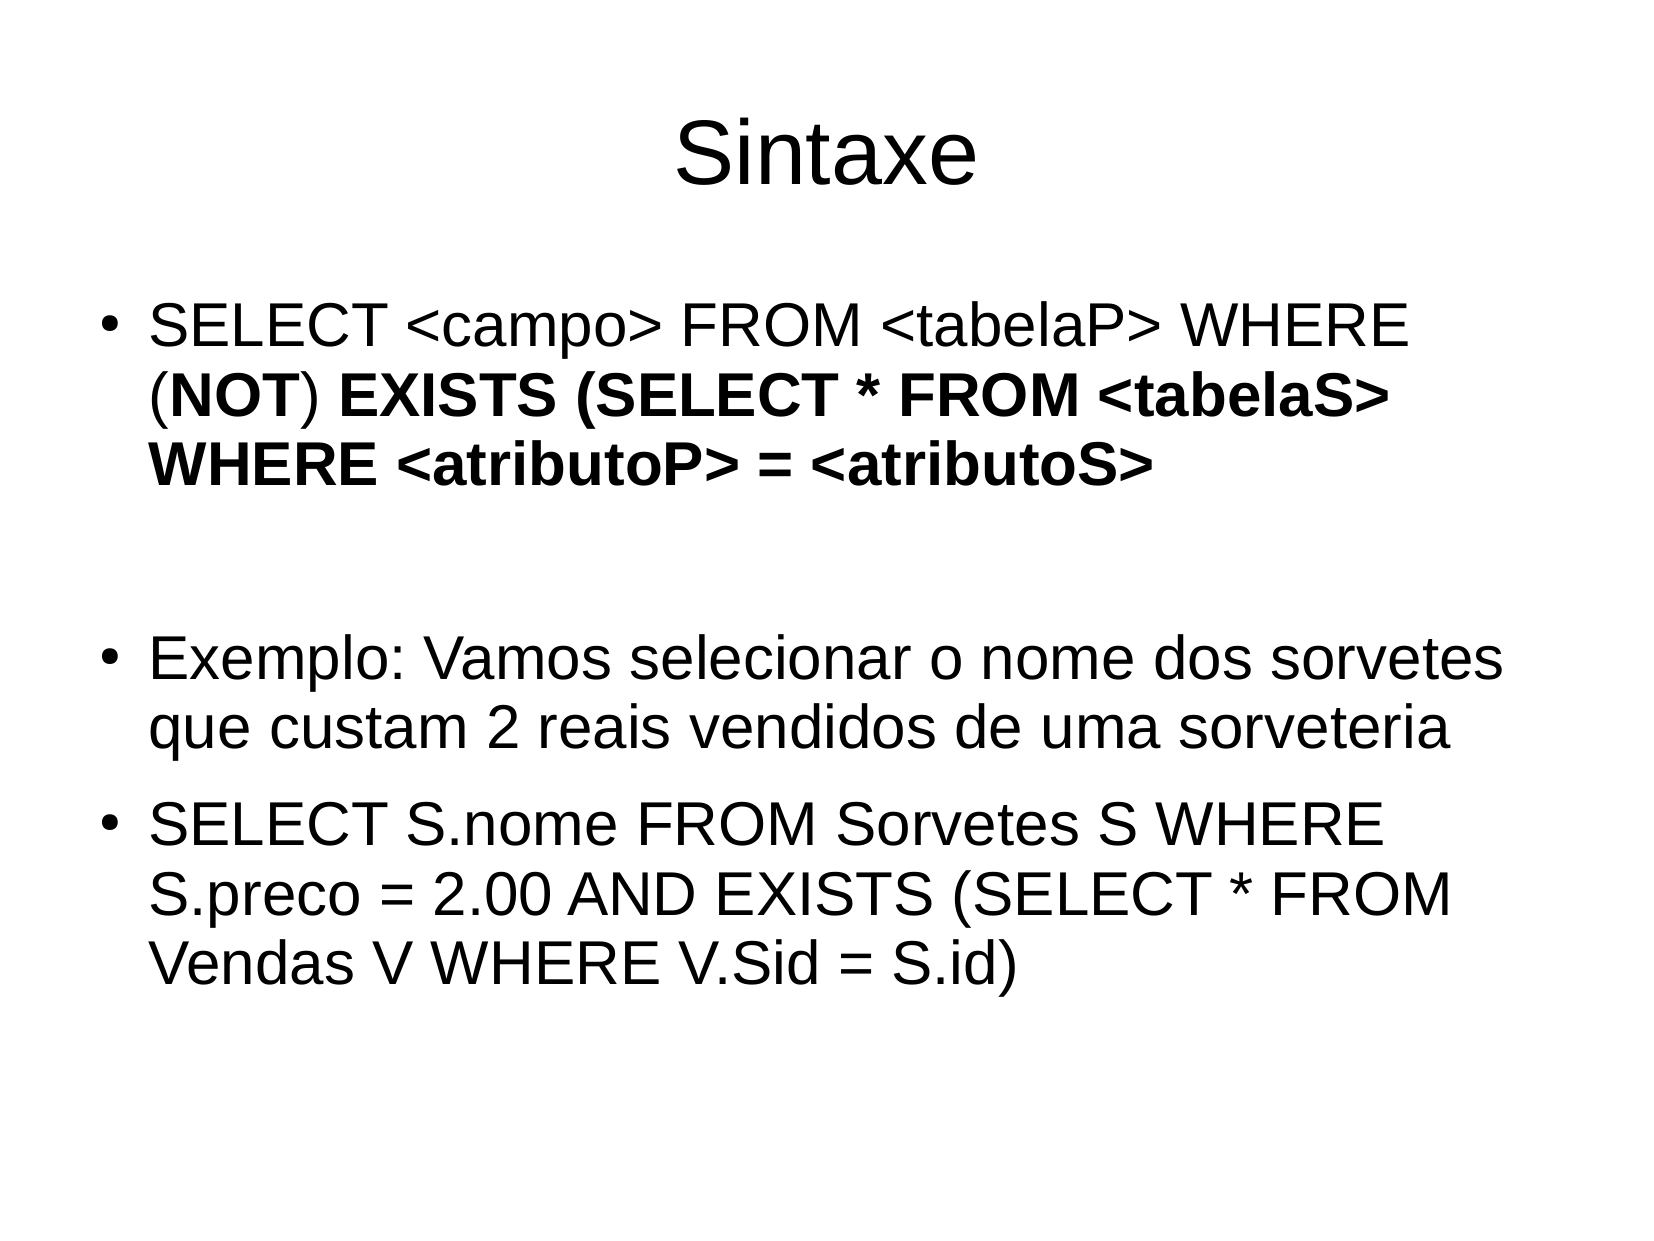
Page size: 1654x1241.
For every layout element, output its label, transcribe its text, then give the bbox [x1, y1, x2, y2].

list SELECT <campo> FROM <tabelaP> WHERE (NOT) EXISTS (SELECT * FROM <tabelaS> WHERE <atributoP> = <atributoS> Exemplo: Vamos selecionar o nome dos sorvetes que custam 2 reais vendidos de uma sorveteria SELECT S.nome FROM Sorvetes S WHERE S.preco = 2.00 AND EXISTS (SELECT * FROM Vendas V WHERE V.Sid = S.id) [82, 290, 1571, 1010]
title Sintaxe [82, 49, 1571, 257]
